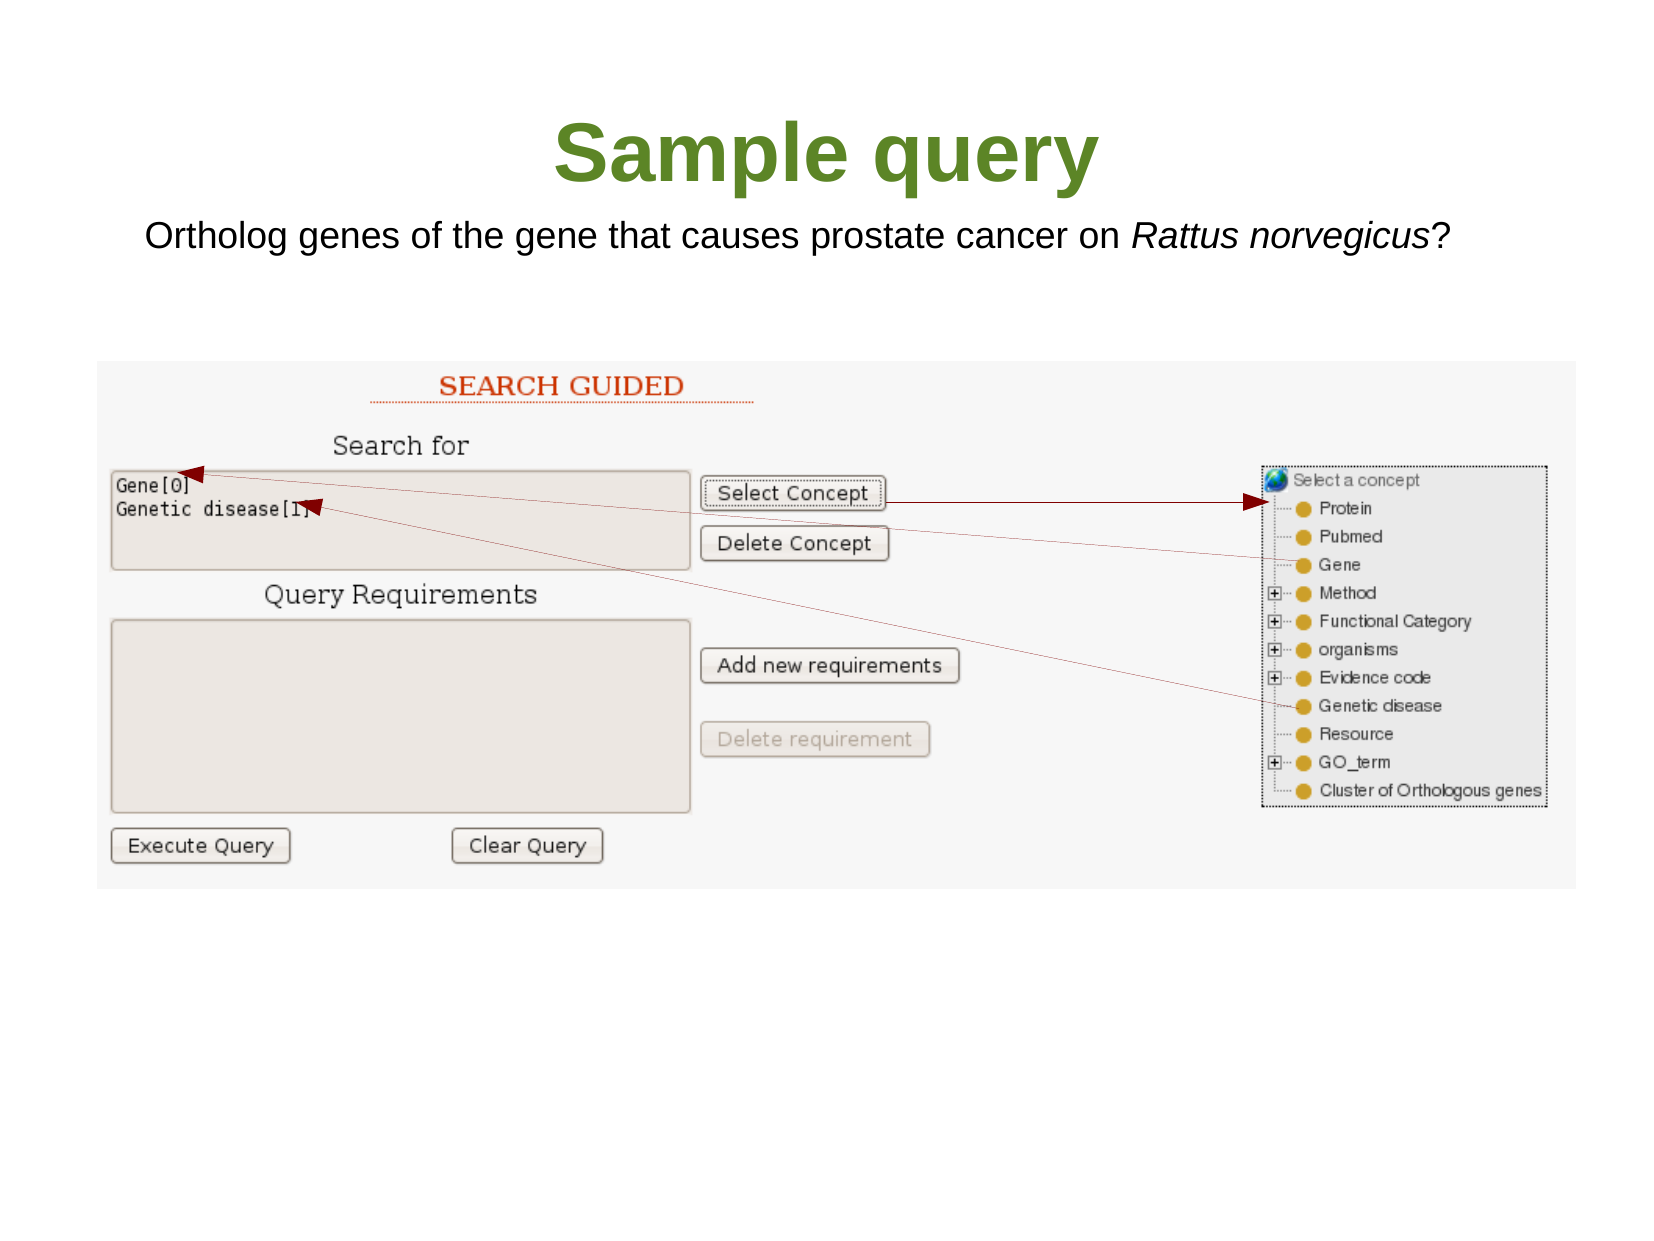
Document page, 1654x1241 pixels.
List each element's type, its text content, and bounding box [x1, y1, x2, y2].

picture [97, 361, 1576, 889]
text_box Ortholog genes of the gene that causes prostate cancer on Rattus norvegicus? [129, 206, 1467, 269]
title Sample query [82, 56, 1571, 250]
